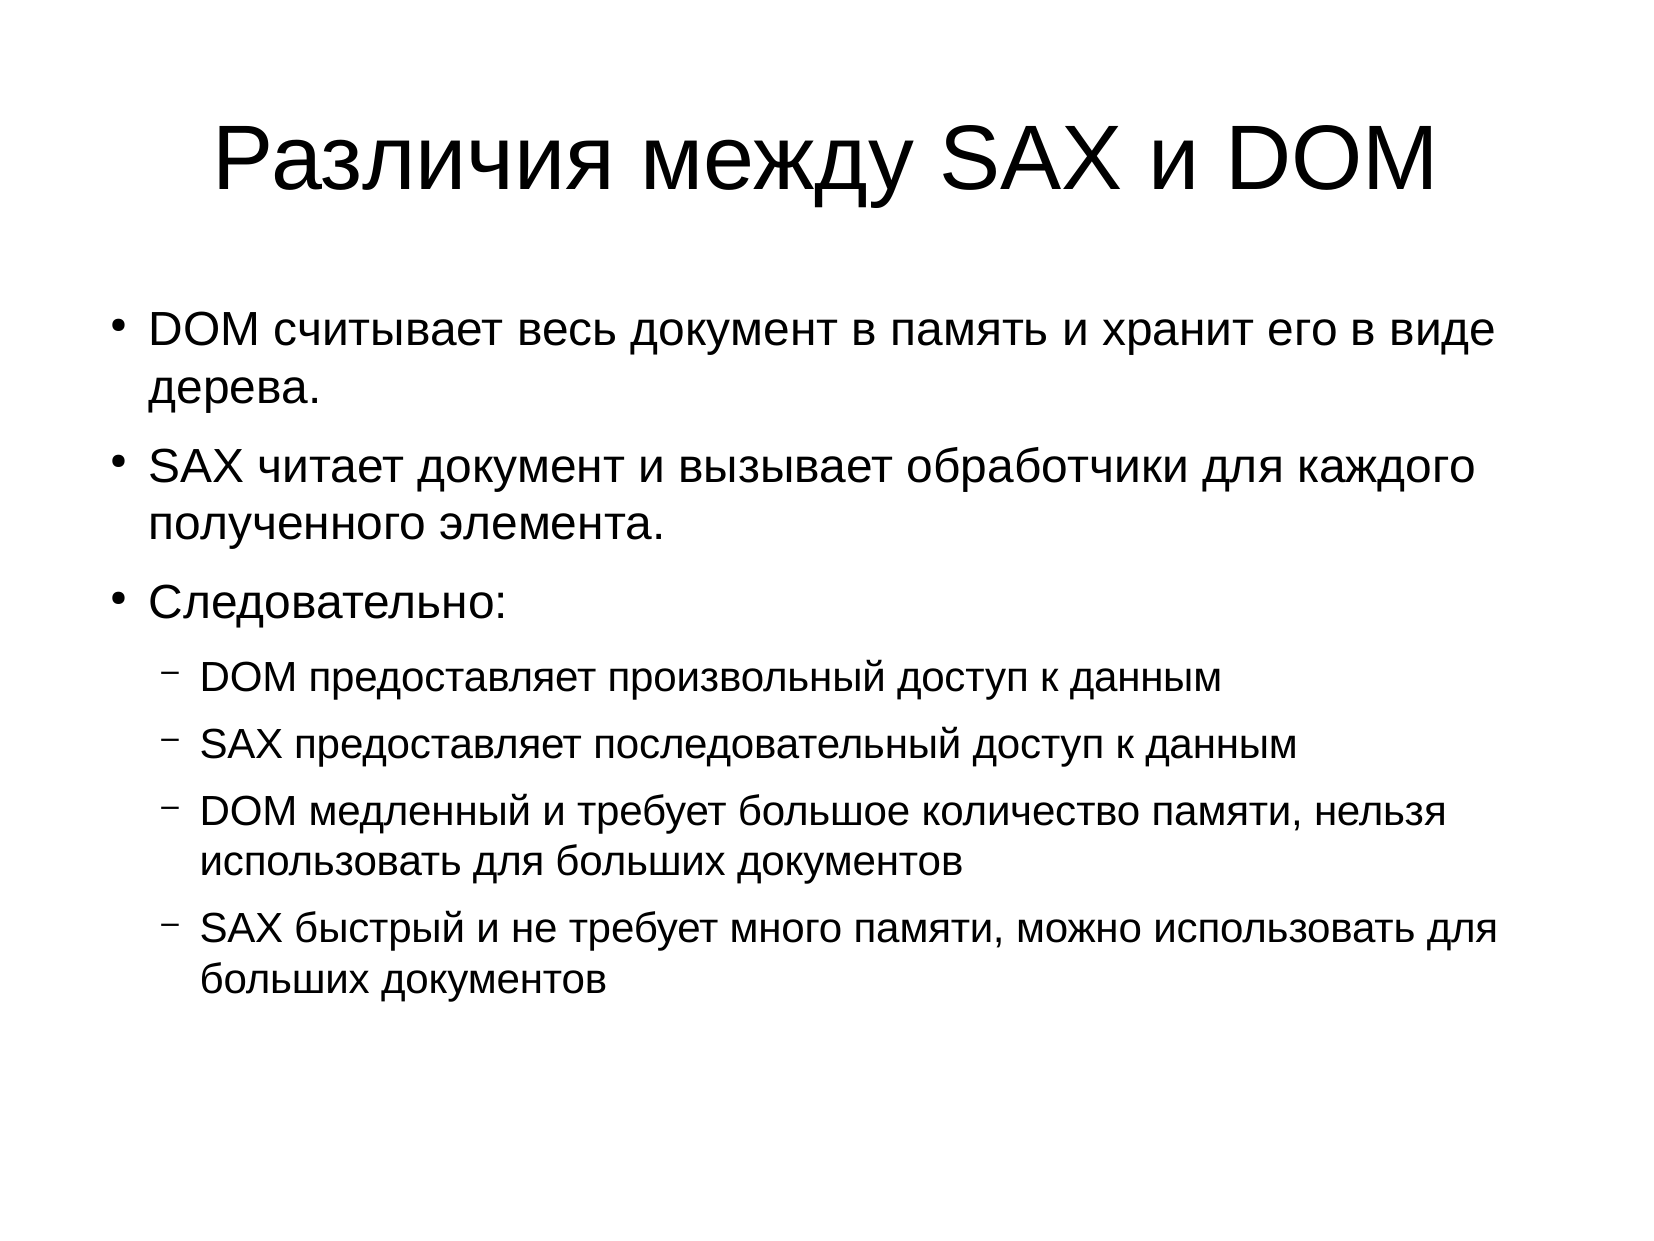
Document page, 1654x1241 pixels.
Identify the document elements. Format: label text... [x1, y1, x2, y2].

list DOM считывает весь документ в память и хранит его в виде дерева. SAX читает документ и вызывает обработчики для каждого полученного элемента. Следовательно: DOM предоставляет произвольный доступ к данным SAX предоставляет последовательный доступ к данным DOM медленный и требует большое количество памяти, нельзя использовать для больших документов SAX быстрый и не требует много памяти, можно использовать для больших документов [82, 290, 1571, 1010]
title Различия между SAX и DOM [82, 49, 1571, 257]
